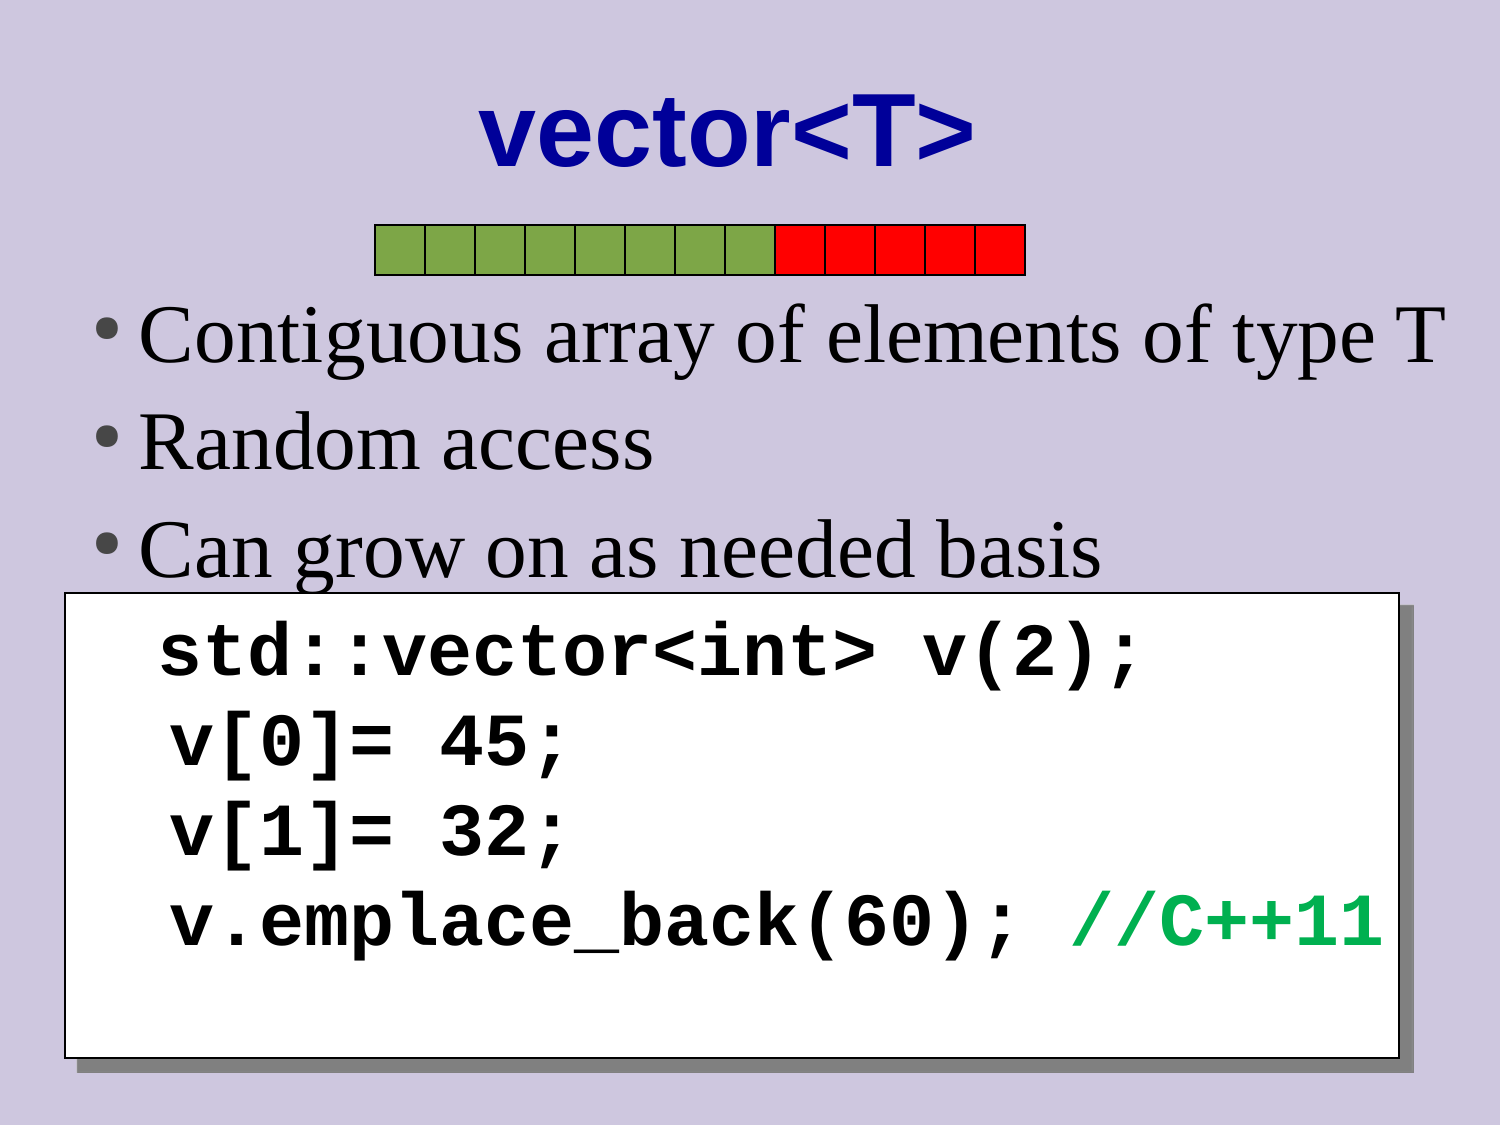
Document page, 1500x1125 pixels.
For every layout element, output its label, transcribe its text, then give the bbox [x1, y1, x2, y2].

title vector<T> [34, 31, 1422, 219]
text_box std::vector<int> v(2); v[0]= 45; v[1]= 32; v.emplace_back(60); //C++11 [64, 593, 1400, 1059]
text_box Contiguous array of elements of type T Random access Can grow on as needed basis [0, 280, 1464, 604]
text_box [375, 225, 1026, 276]
